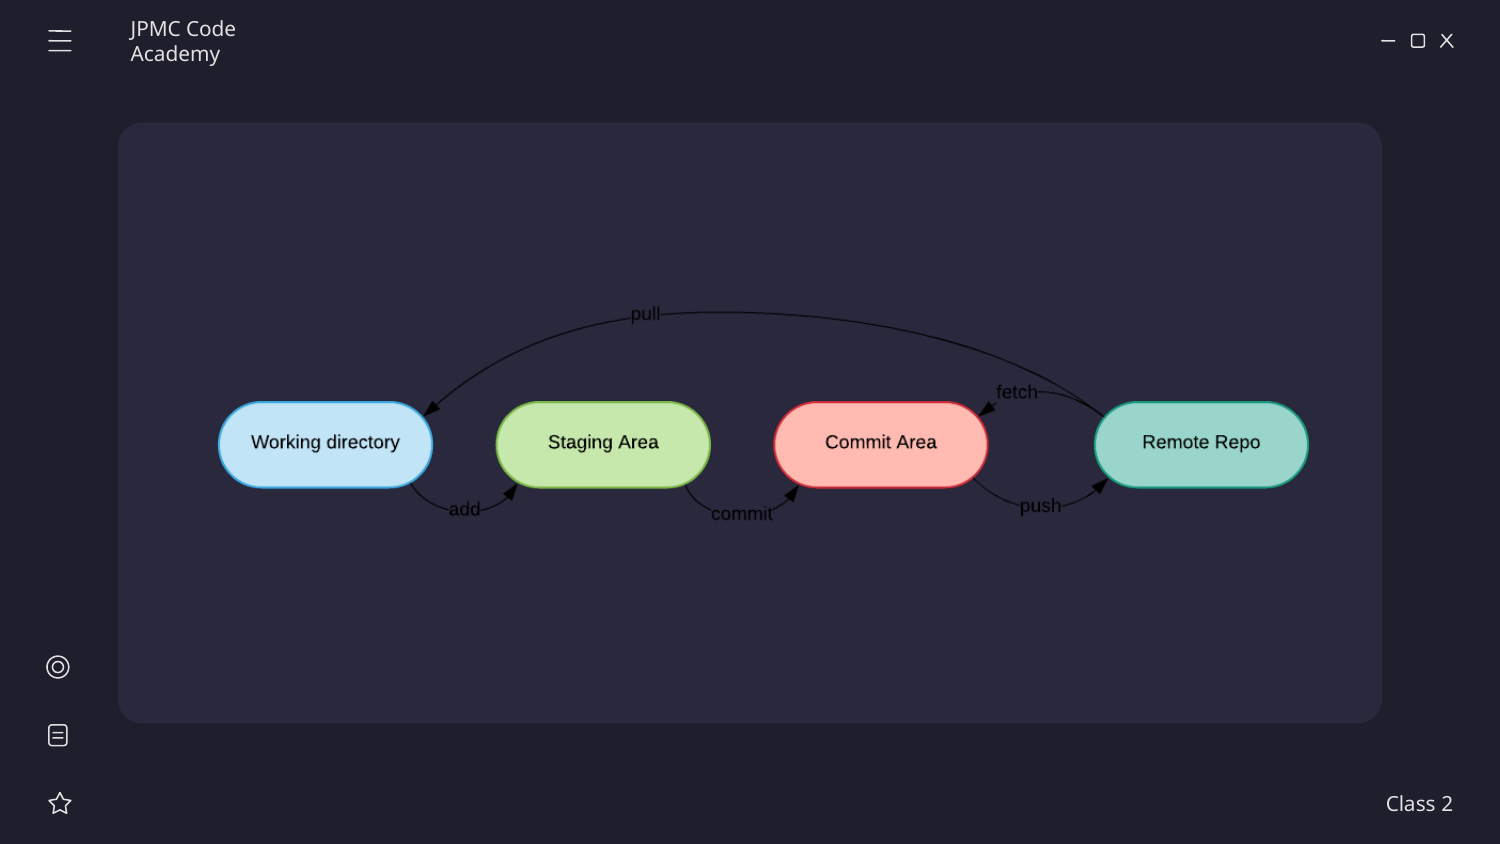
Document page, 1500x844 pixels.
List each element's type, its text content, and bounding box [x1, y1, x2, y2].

subtitle JPMC Code Academy [130, 18, 306, 64]
picture [176, 262, 1351, 571]
subtitle Class 2 [1278, 780, 1453, 826]
